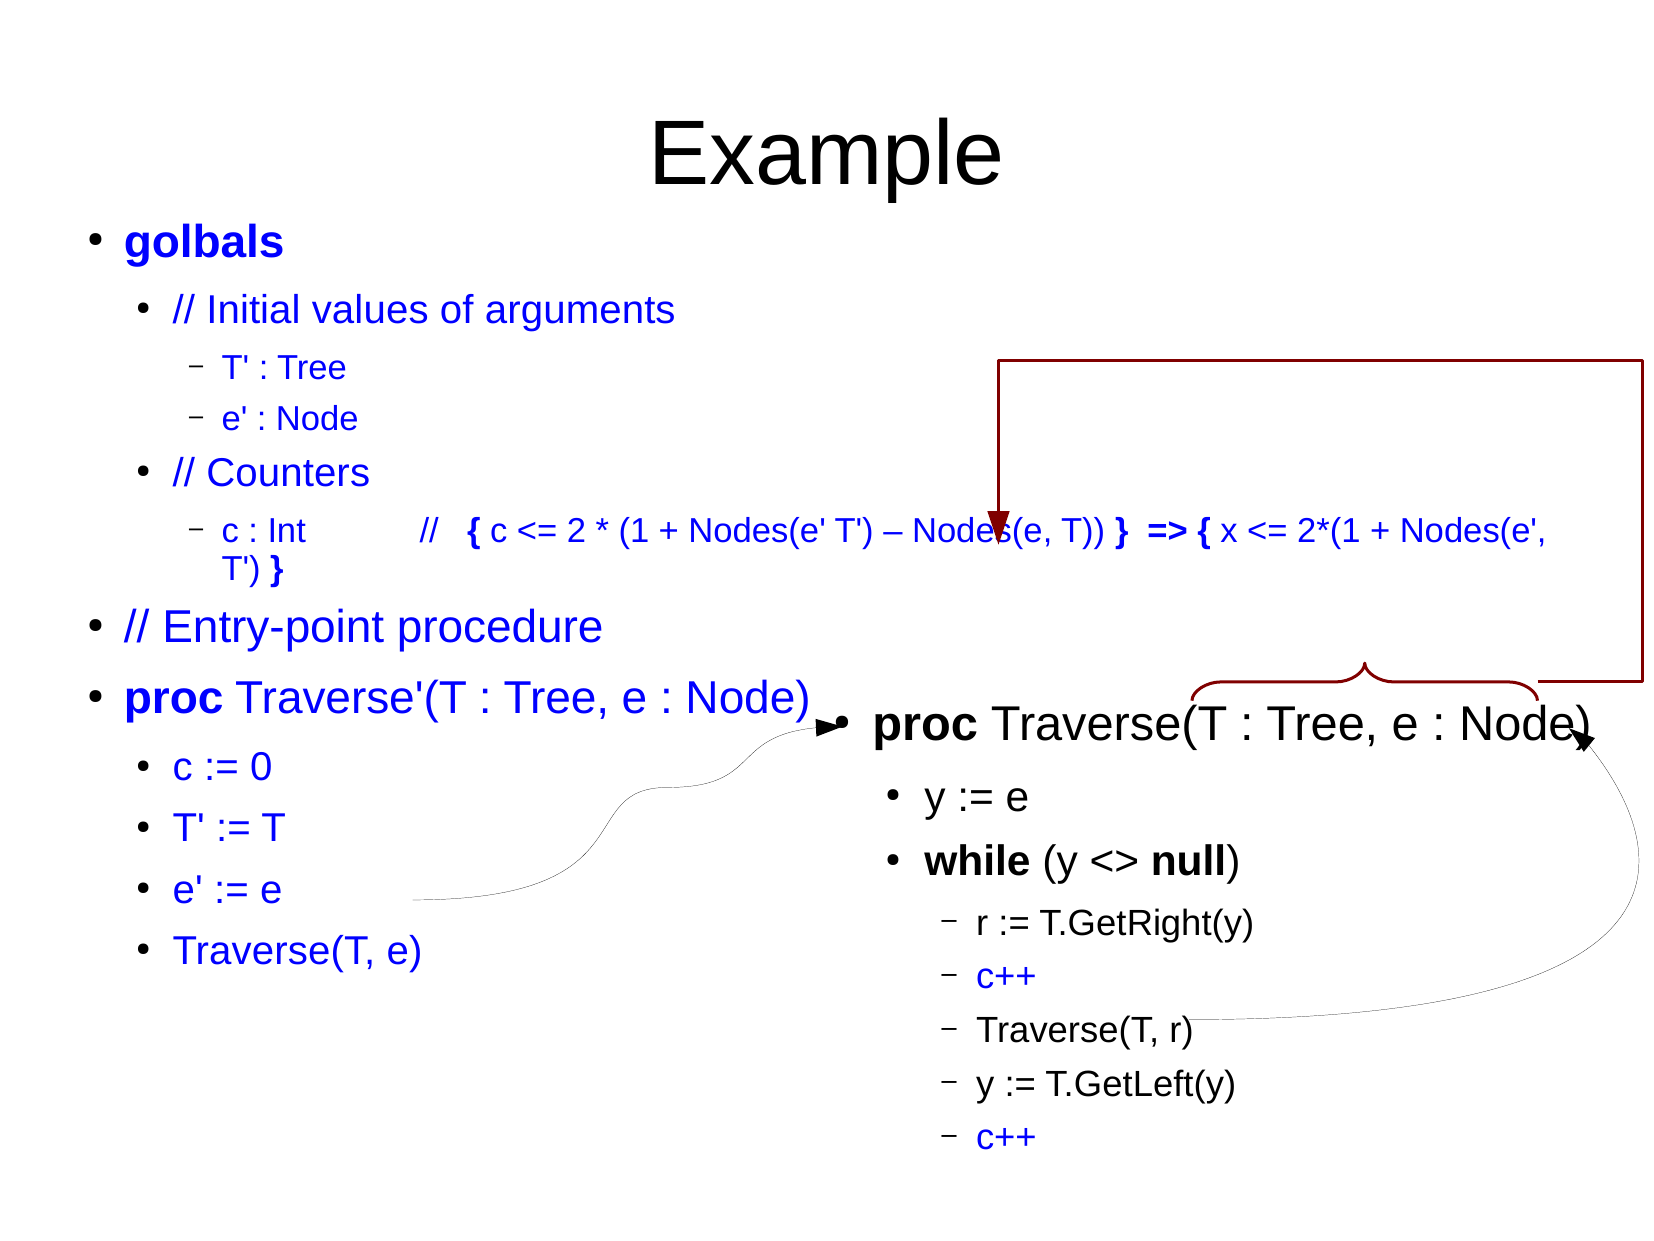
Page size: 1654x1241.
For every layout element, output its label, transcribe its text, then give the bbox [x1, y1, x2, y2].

list golbals // Initial values of arguments T' : Tree e' : Node // Counters c : Int // { c <= 2 * (1 + Nodes(e' T') – Nodes(e, T)) } => { x <= 2*(1 + Nodes(e', T') } // Entry-point procedure proc Traverse'(T : Tree, e : Node) c := 0 T' := T e' := e Traverse(T, e) [75, 215, 1613, 976]
title Example [82, 56, 1571, 215]
list proc Traverse(T : Tree, e : Node) y := e while (y <> null) r := T.GetRight(y) c++ Traverse(T, r) y := T.GetLeft(y) c++ [820, 976, 1601, 1194]
